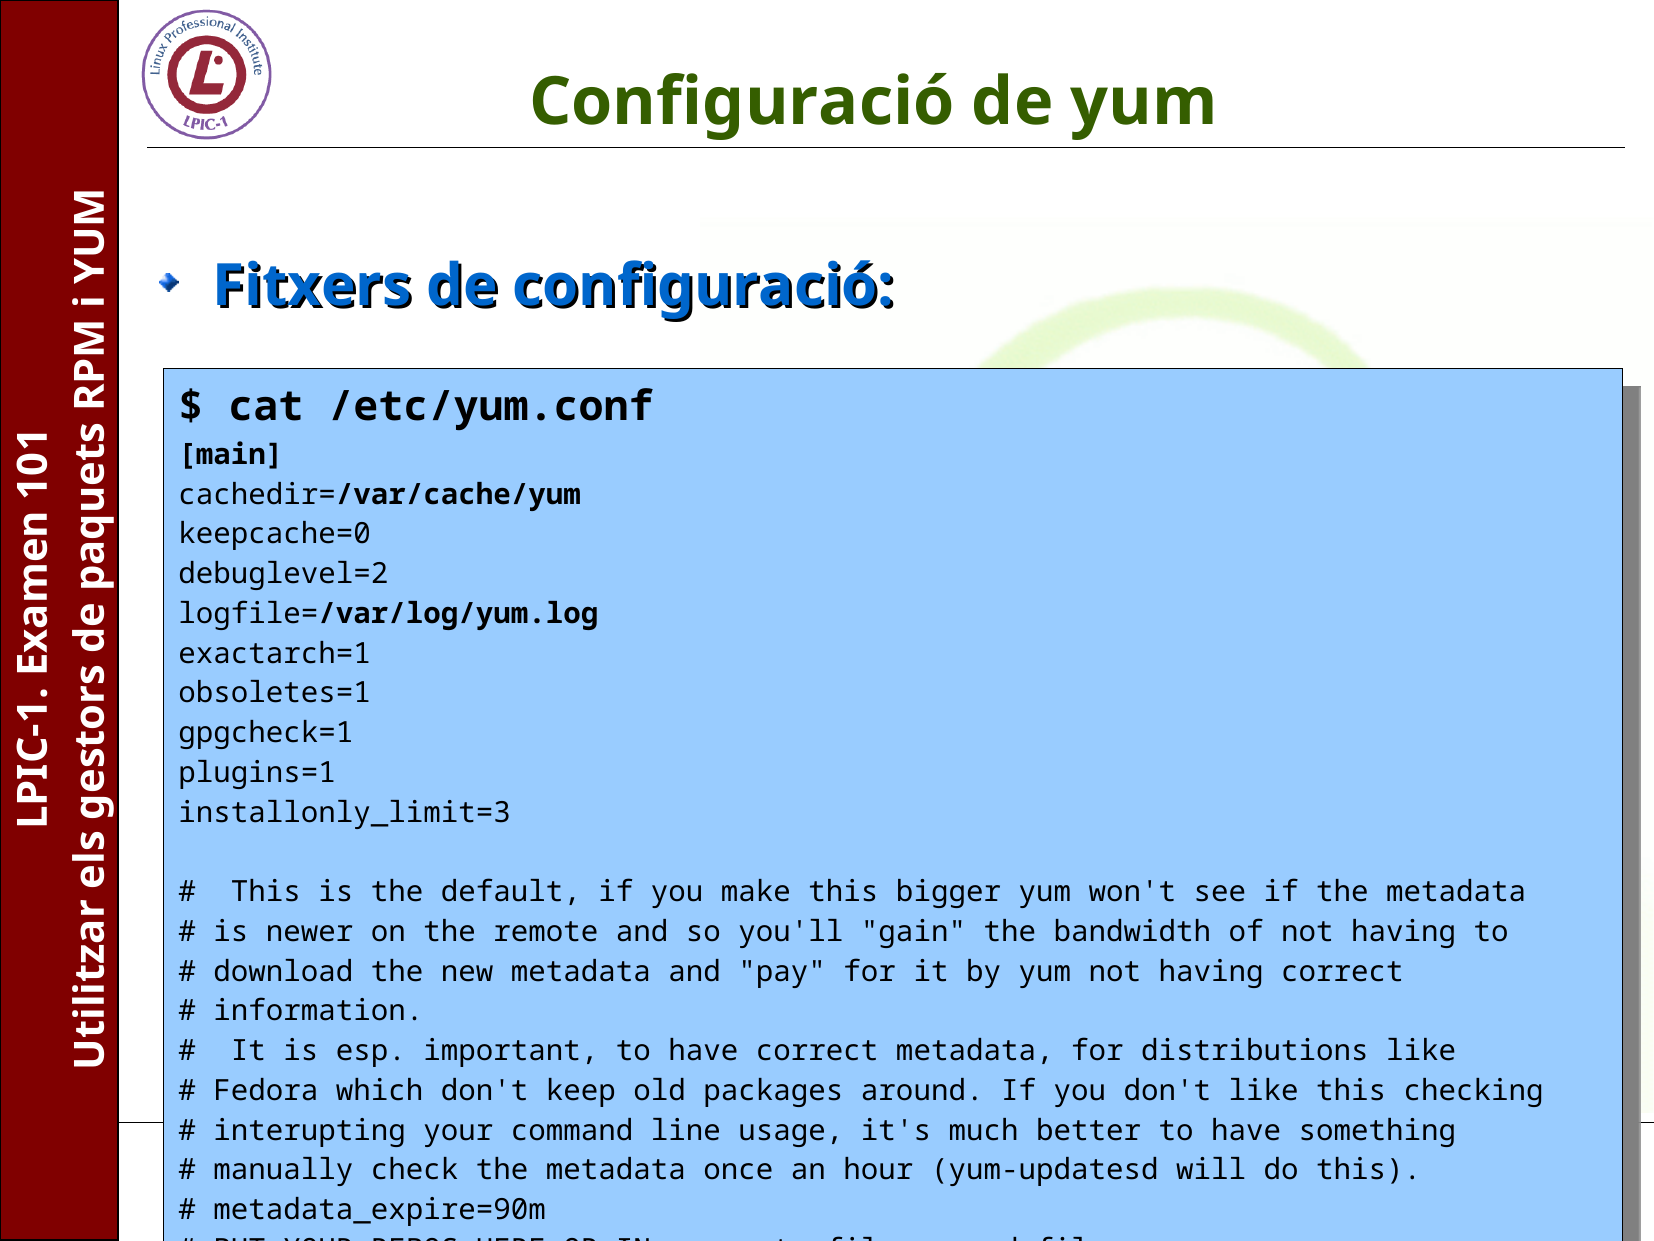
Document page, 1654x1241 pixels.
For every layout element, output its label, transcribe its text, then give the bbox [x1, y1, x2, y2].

title Configuració de yum [129, 55, 1619, 142]
picture [135, 5, 277, 55]
list Fitxers de configuració: [141, 242, 1630, 1078]
picture [700, 217, 1654, 1113]
text_box $ cat /etc/yum.conf [main] cachedir=/var/cache/yum keepcache=0 debuglevel=2 logfile=/var/log/yum.log exactarch=1 obsoletes=1 gpgcheck=1 plugins=1 installonly_limit=3 # This is the default, if you make this bigger yum won't see if the metadata # is newer on the remote and so you'll "gain" the bandwidth of not having to # download the new metadata and "pay" for it by yum not having correct # information. # It is esp. important, to have correct metadata, for distributions like # Fedora which don't keep old packages around. If you don't like this checking # interupting your command line usage, it's much better to have something # manually check the metadata once an hour (yum-updatesd will do this). # metadata_expire=90m # PUT YOUR REPOS HERE OR IN separate files named file.repo # in /etc/yum.repos.d [163, 368, 1623, 1069]
